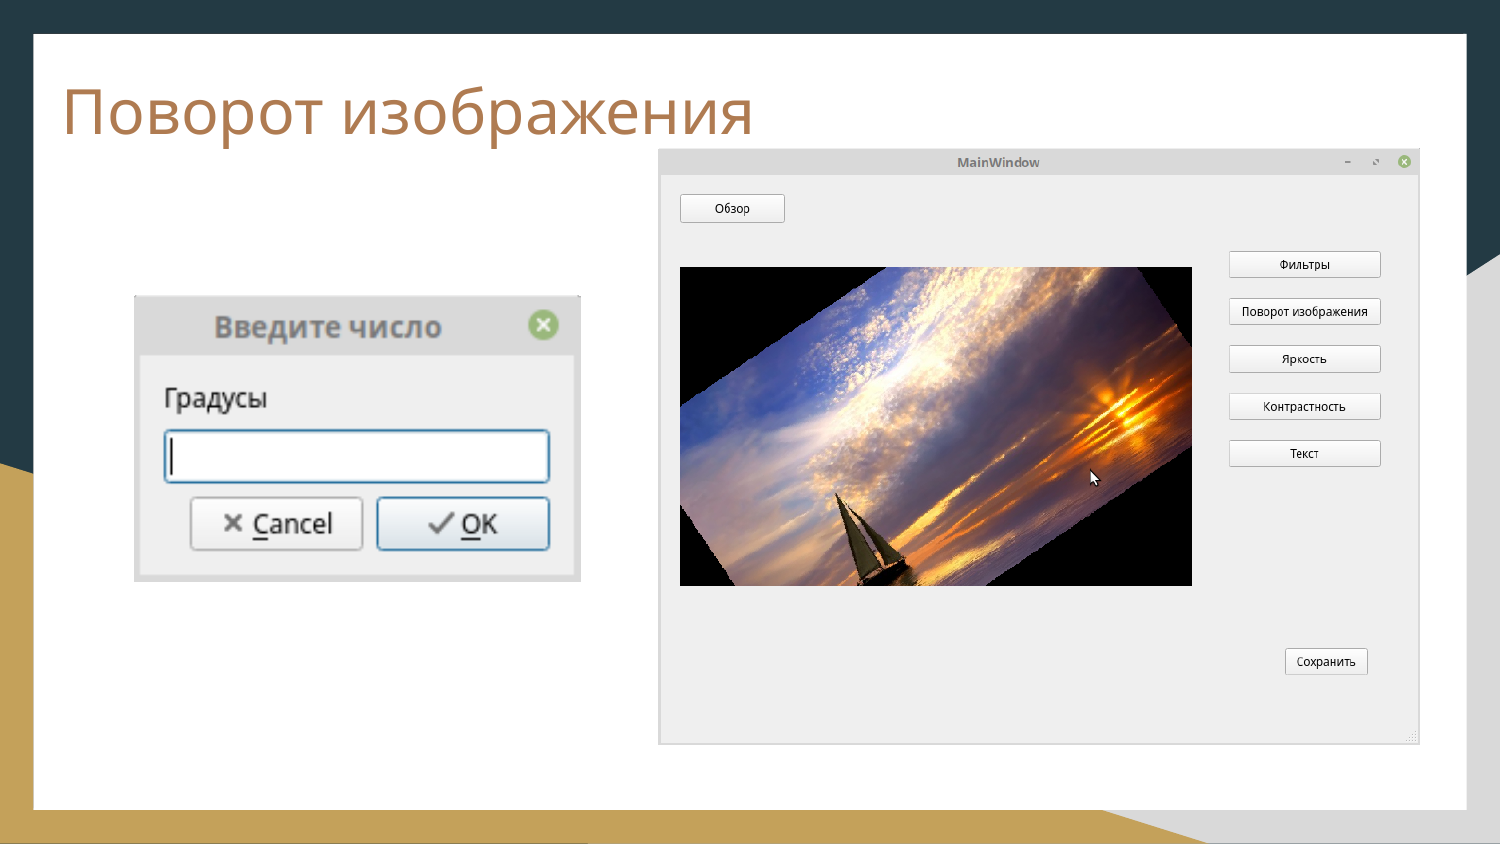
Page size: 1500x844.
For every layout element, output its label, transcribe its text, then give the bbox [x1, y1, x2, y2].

picture [134, 295, 581, 582]
picture [658, 148, 1420, 745]
title Поворот изображения [46, 57, 1279, 214]
